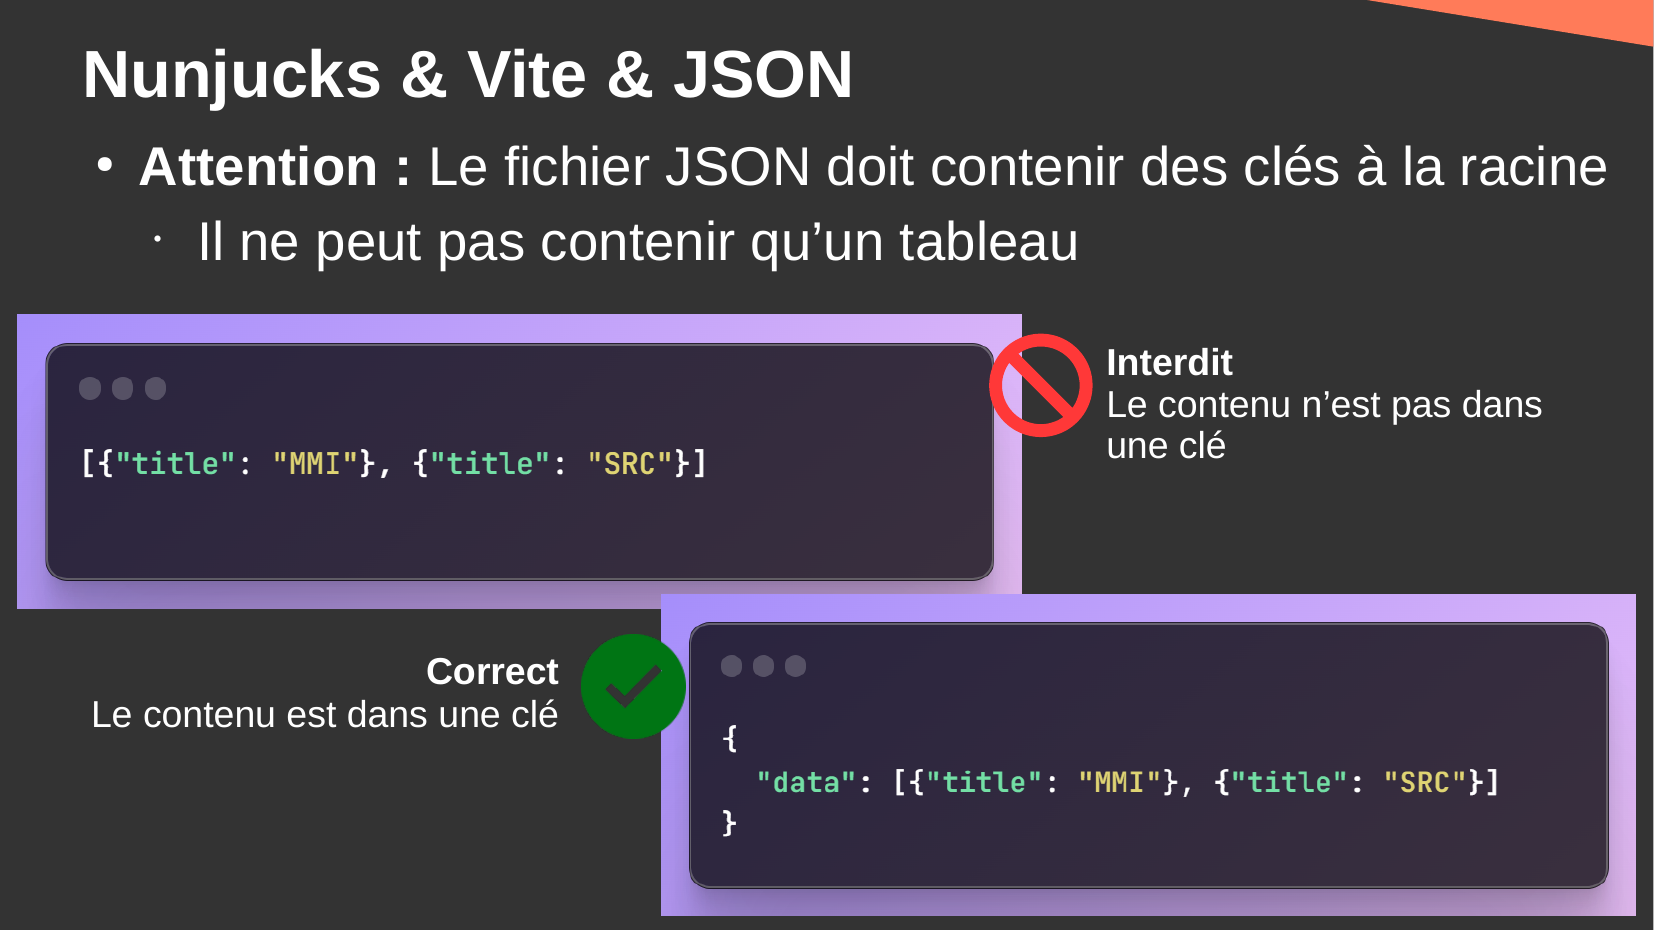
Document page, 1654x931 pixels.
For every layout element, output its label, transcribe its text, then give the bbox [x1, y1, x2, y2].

list Attention : Le fichier JSON doit contenir des clés à la racine Il ne peut pas contenir qu’un tableau [80, 135, 1620, 315]
title Nunjucks & Vite & JSON [82, 37, 1571, 112]
picture [1003, 364, 1022, 418]
text_box [989, 333, 1091, 438]
picture [17, 314, 1636, 916]
text_box Correct Le contenu est dans une clé [41, 643, 574, 785]
text_box Interdit Le contenu n’est pas dans une clé [1091, 333, 1625, 475]
text_box [1367, 0, 1654, 47]
